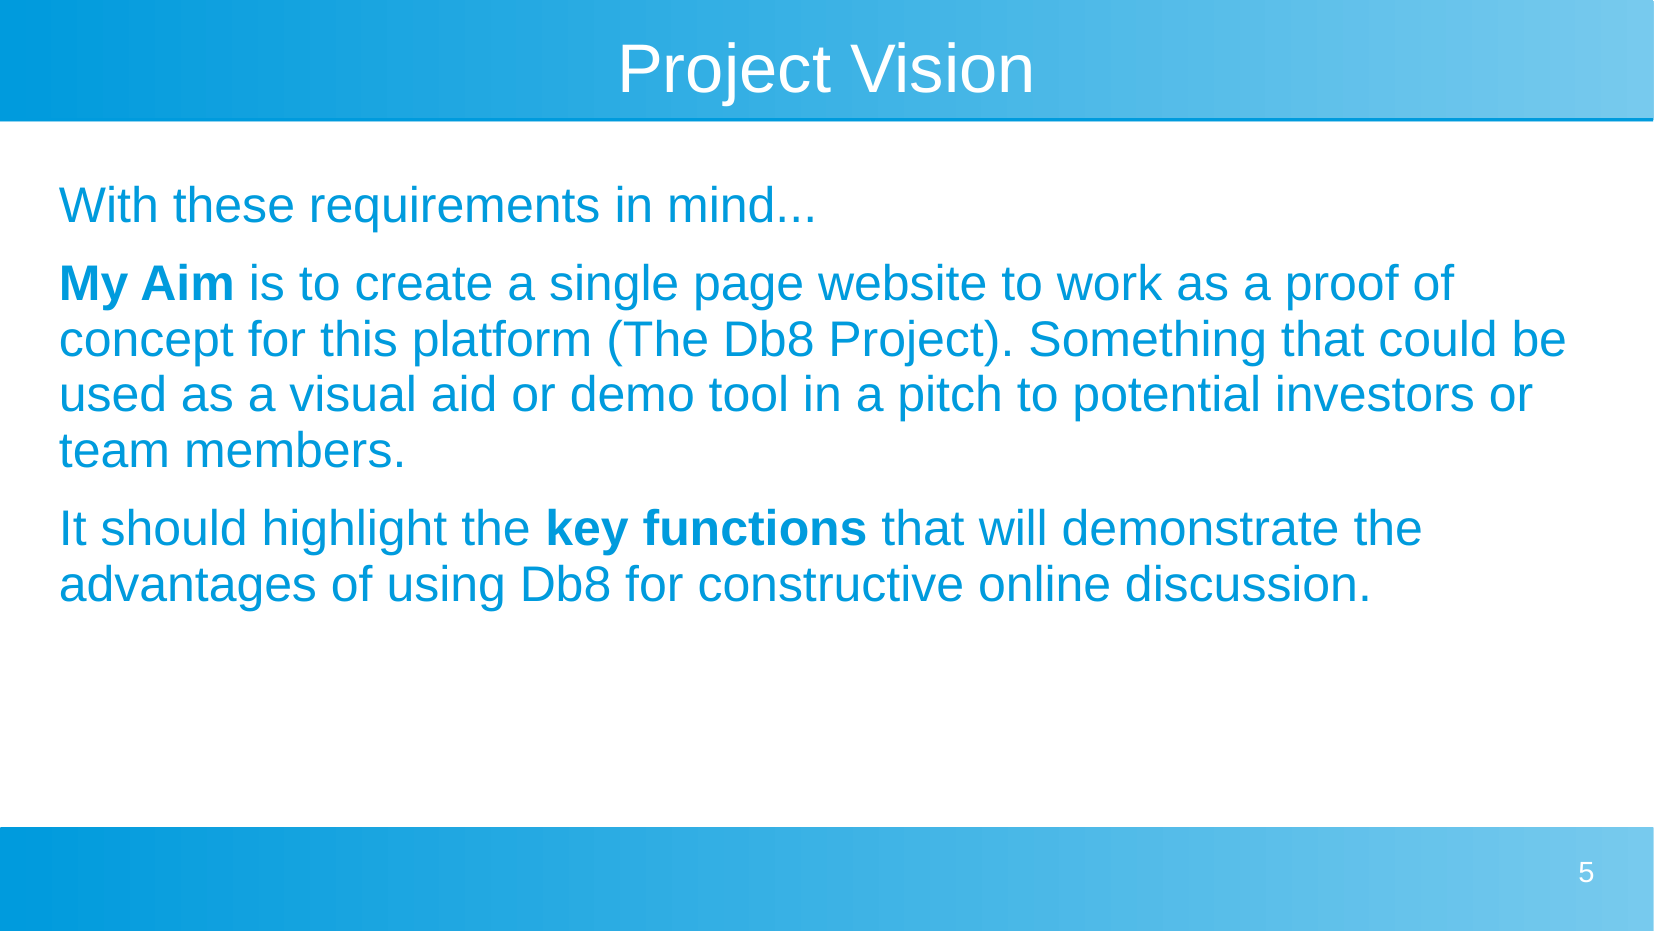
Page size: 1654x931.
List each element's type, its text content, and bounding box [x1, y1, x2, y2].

title Project Vision [59, 29, 1595, 108]
list With these requirements in mind... My Aim is to create a single page website to work as a proof of concept for this platform (The Db8 Project). Something that could be used as a visual aid or demo tool in a pitch to potential investors or team members. It should highlight the key functions that will demonstrate the advantages of using Db8 for constructive online discussion. [59, 177, 1595, 768]
